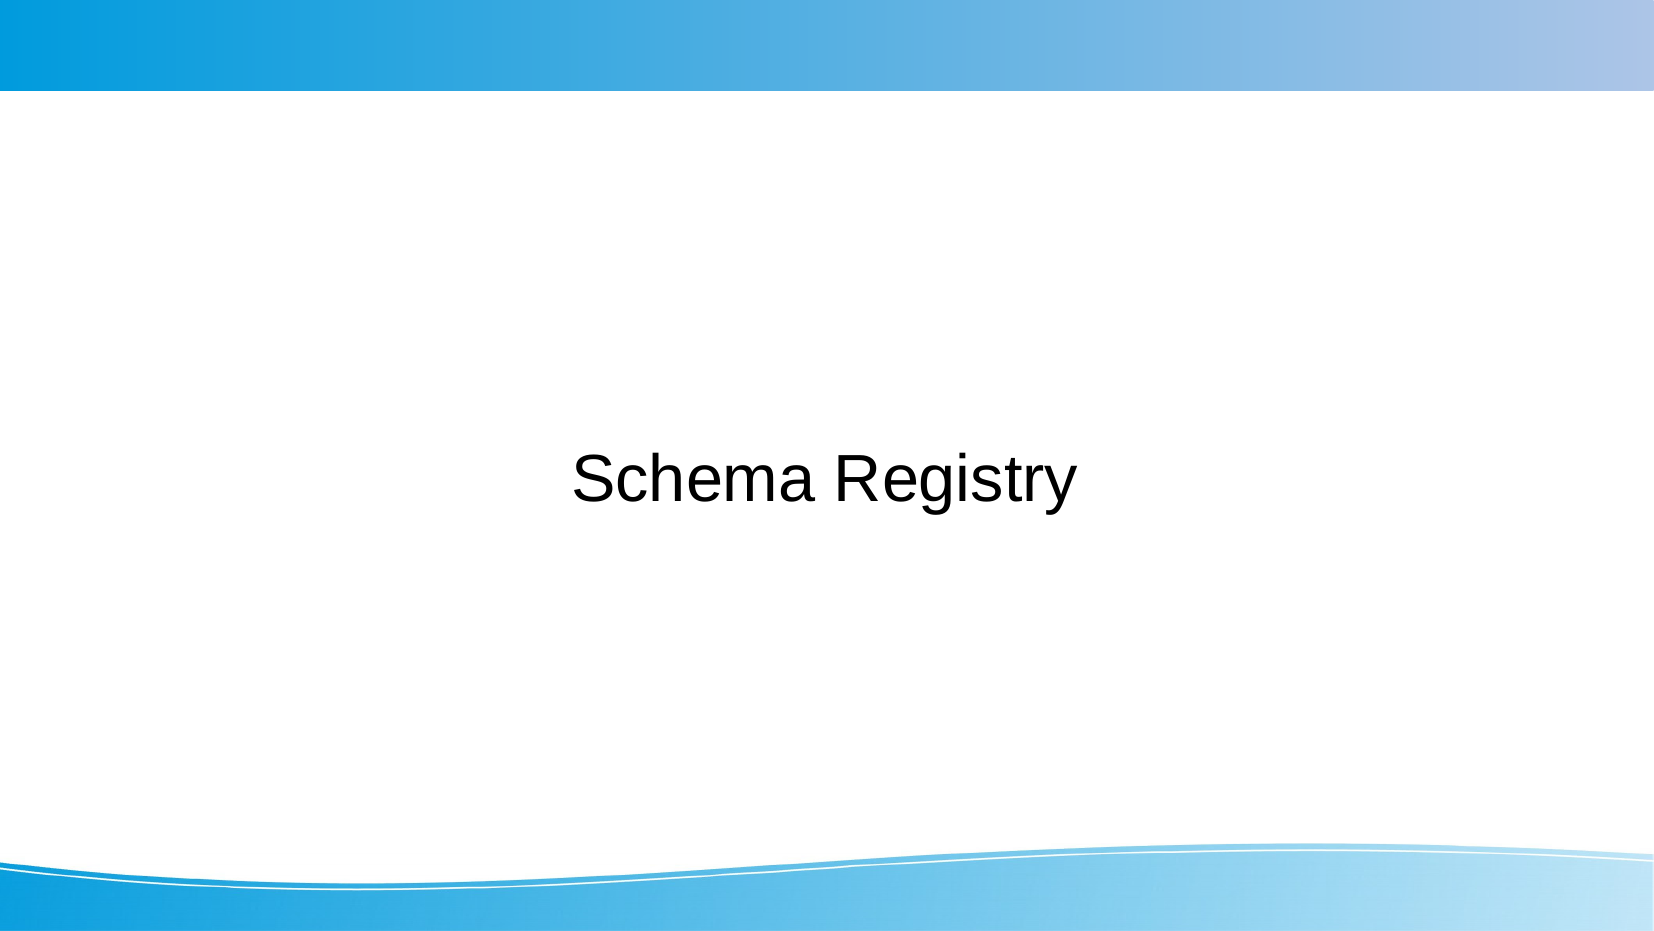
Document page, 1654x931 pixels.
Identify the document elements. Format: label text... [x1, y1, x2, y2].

subtitle Schema Registry [60, 123, 1591, 833]
picture [0, 843, 1654, 931]
